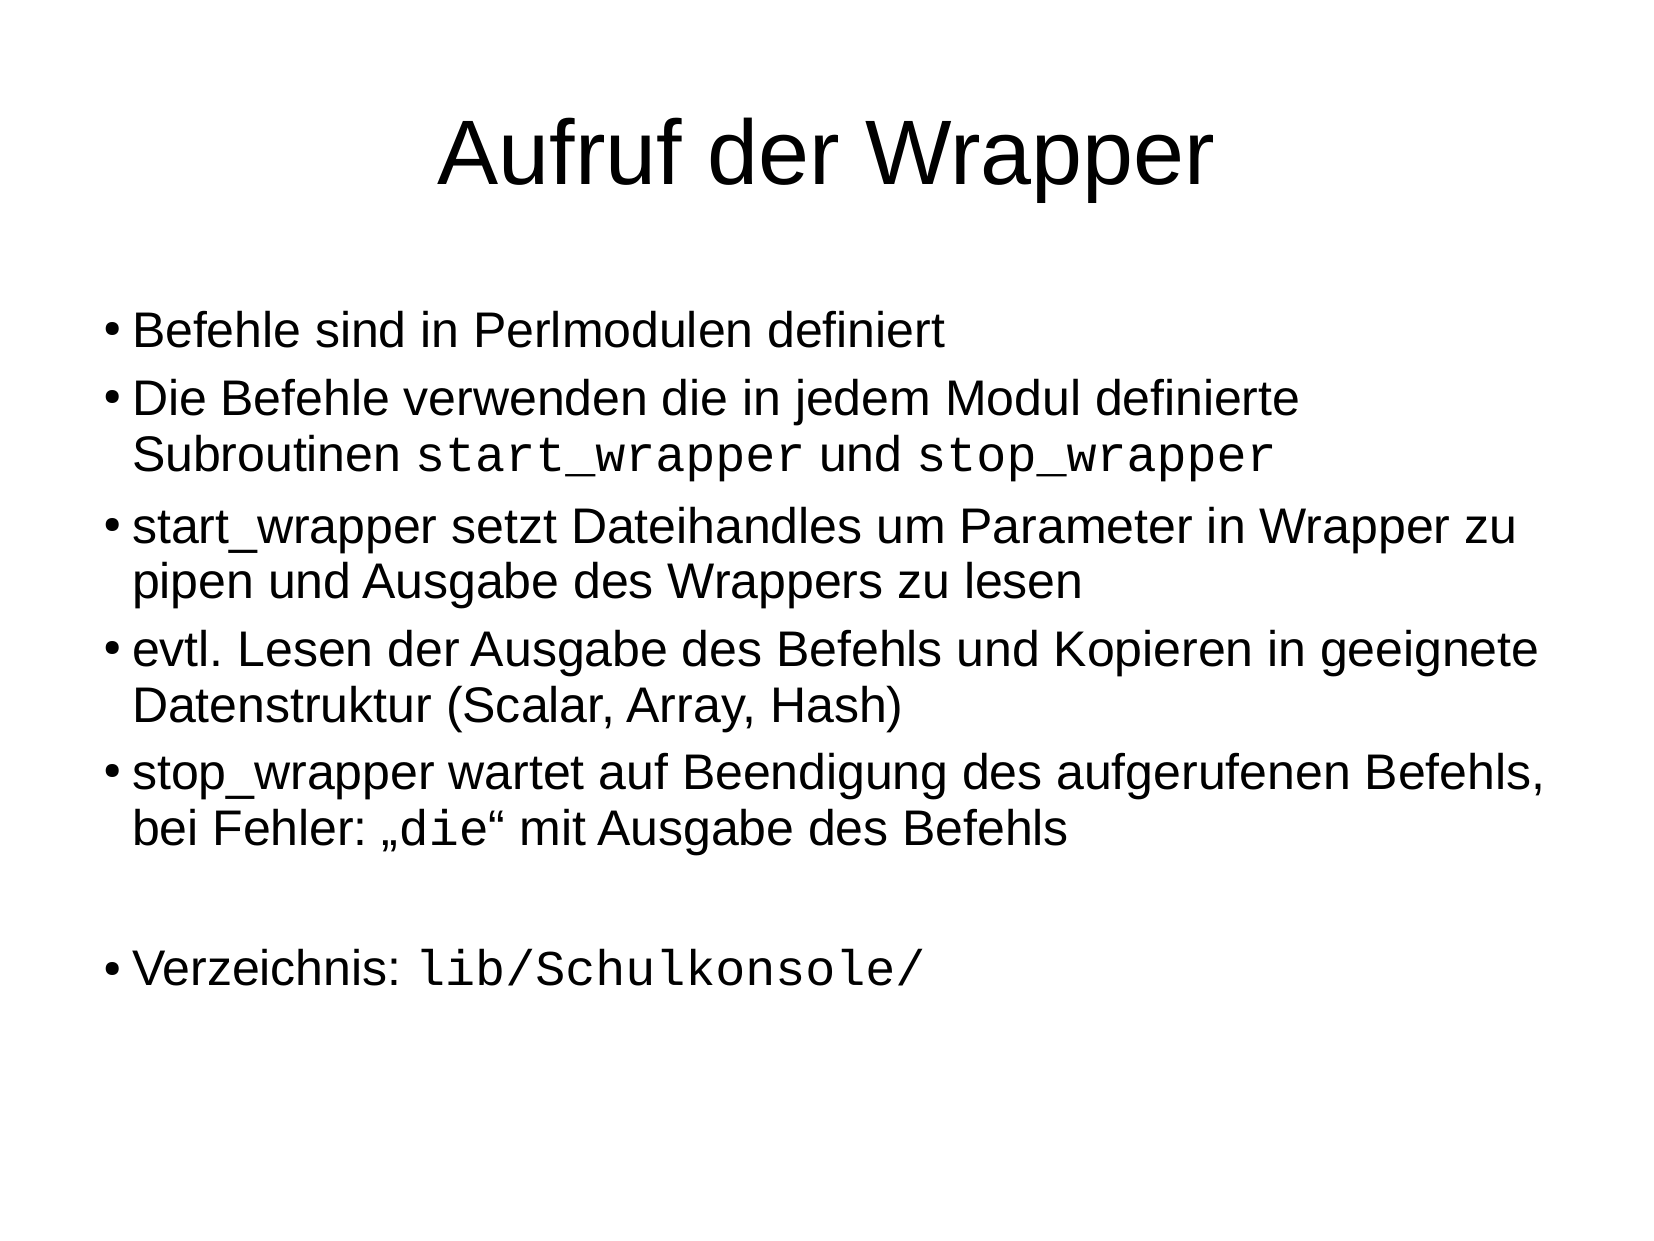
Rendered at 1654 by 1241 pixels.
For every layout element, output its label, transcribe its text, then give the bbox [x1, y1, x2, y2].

text_box Befehle sind in Perlmodulen definiert Die Befehle verwenden die in jedem Modul definierte Subroutinen start_wrapper und stop_wrapper start_wrapper setzt Dateihandles um Parameter in Wrapper zu pipen und Ausgabe des Wrappers zu lesen evtl. Lesen der Ausgabe des Befehls und Kopieren in geeignete Datenstruktur (Scalar, Array, Hash) stop_wrapper wartet auf Beendigung des aufgerufenen Befehls, bei Fehler: „die“ mit Ausgabe des Befehls Verzeichnis: lib/Schulkonsole/ [88, 295, 1565, 1076]
title Aufruf der Wrapper [82, 49, 1571, 257]
